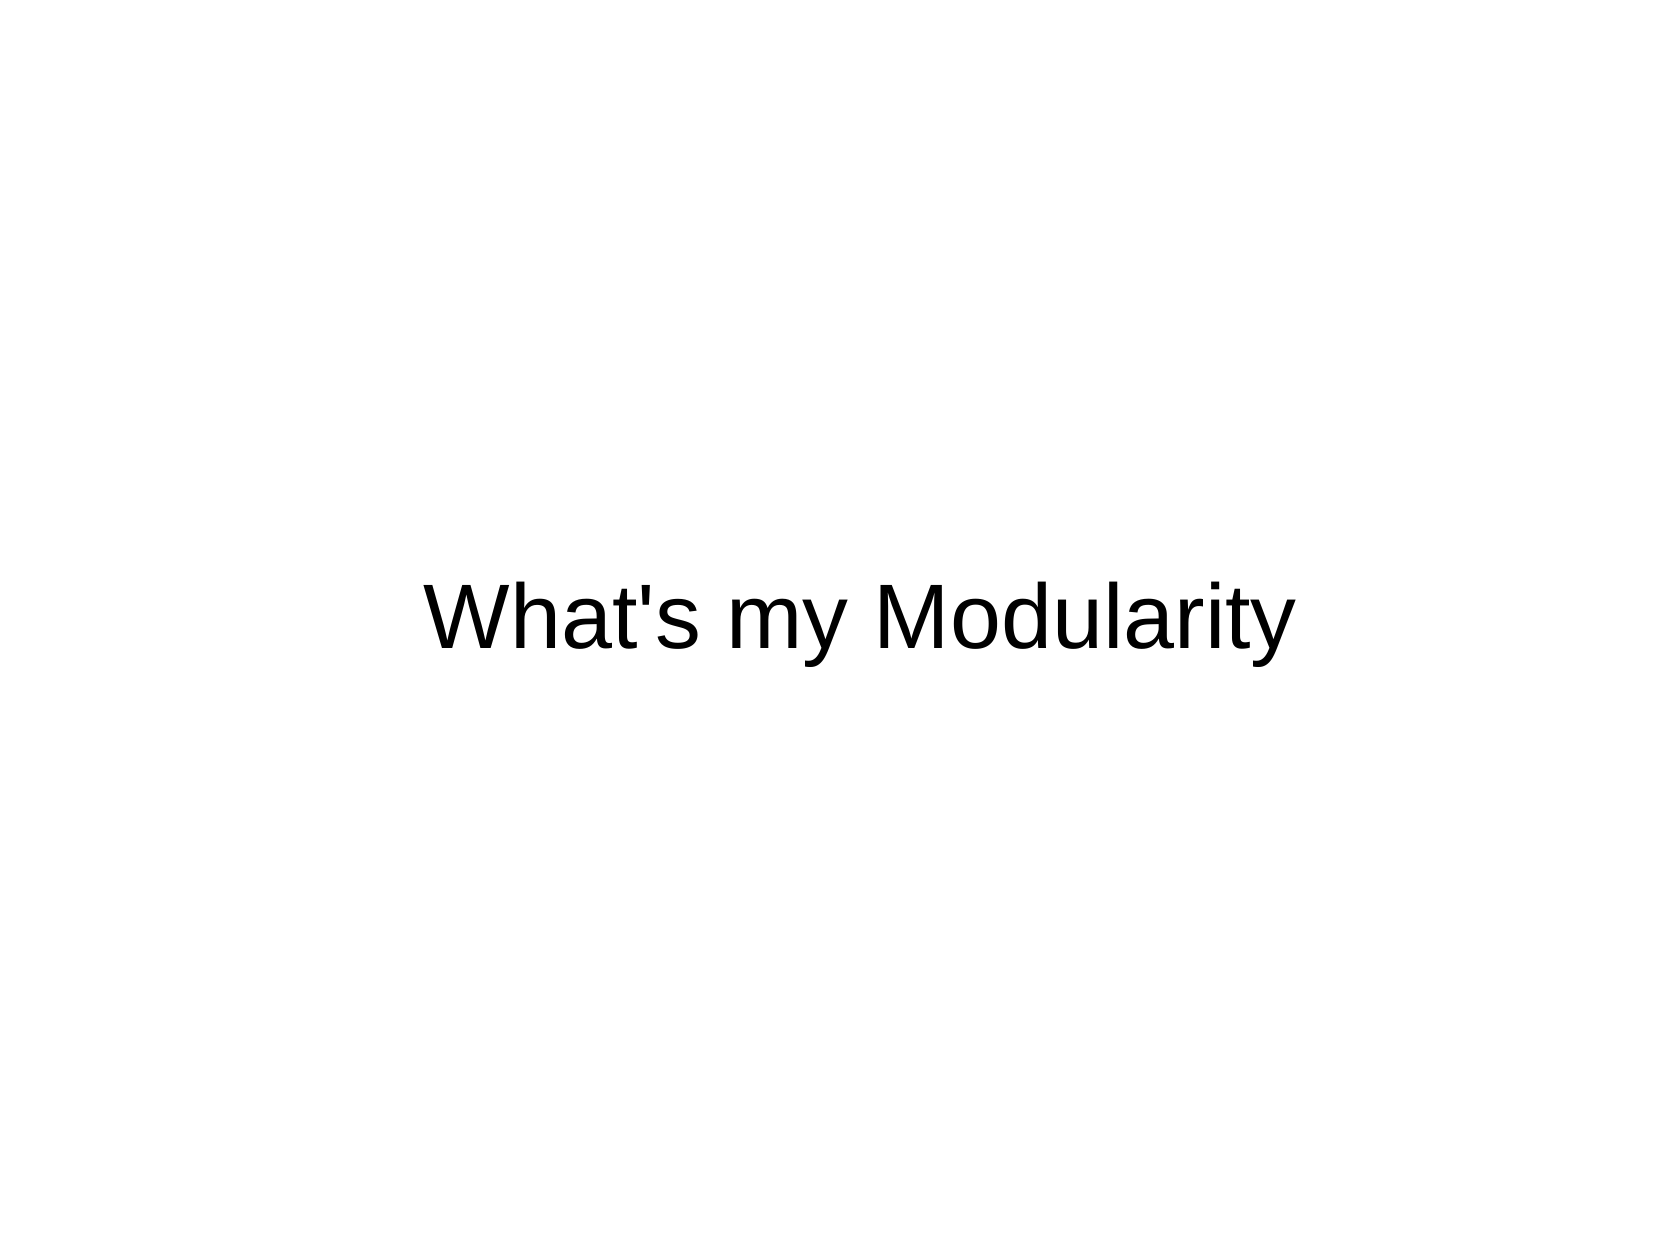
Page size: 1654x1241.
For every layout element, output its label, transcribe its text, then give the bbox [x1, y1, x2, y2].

title What's my Modularity [116, 512, 1606, 721]
